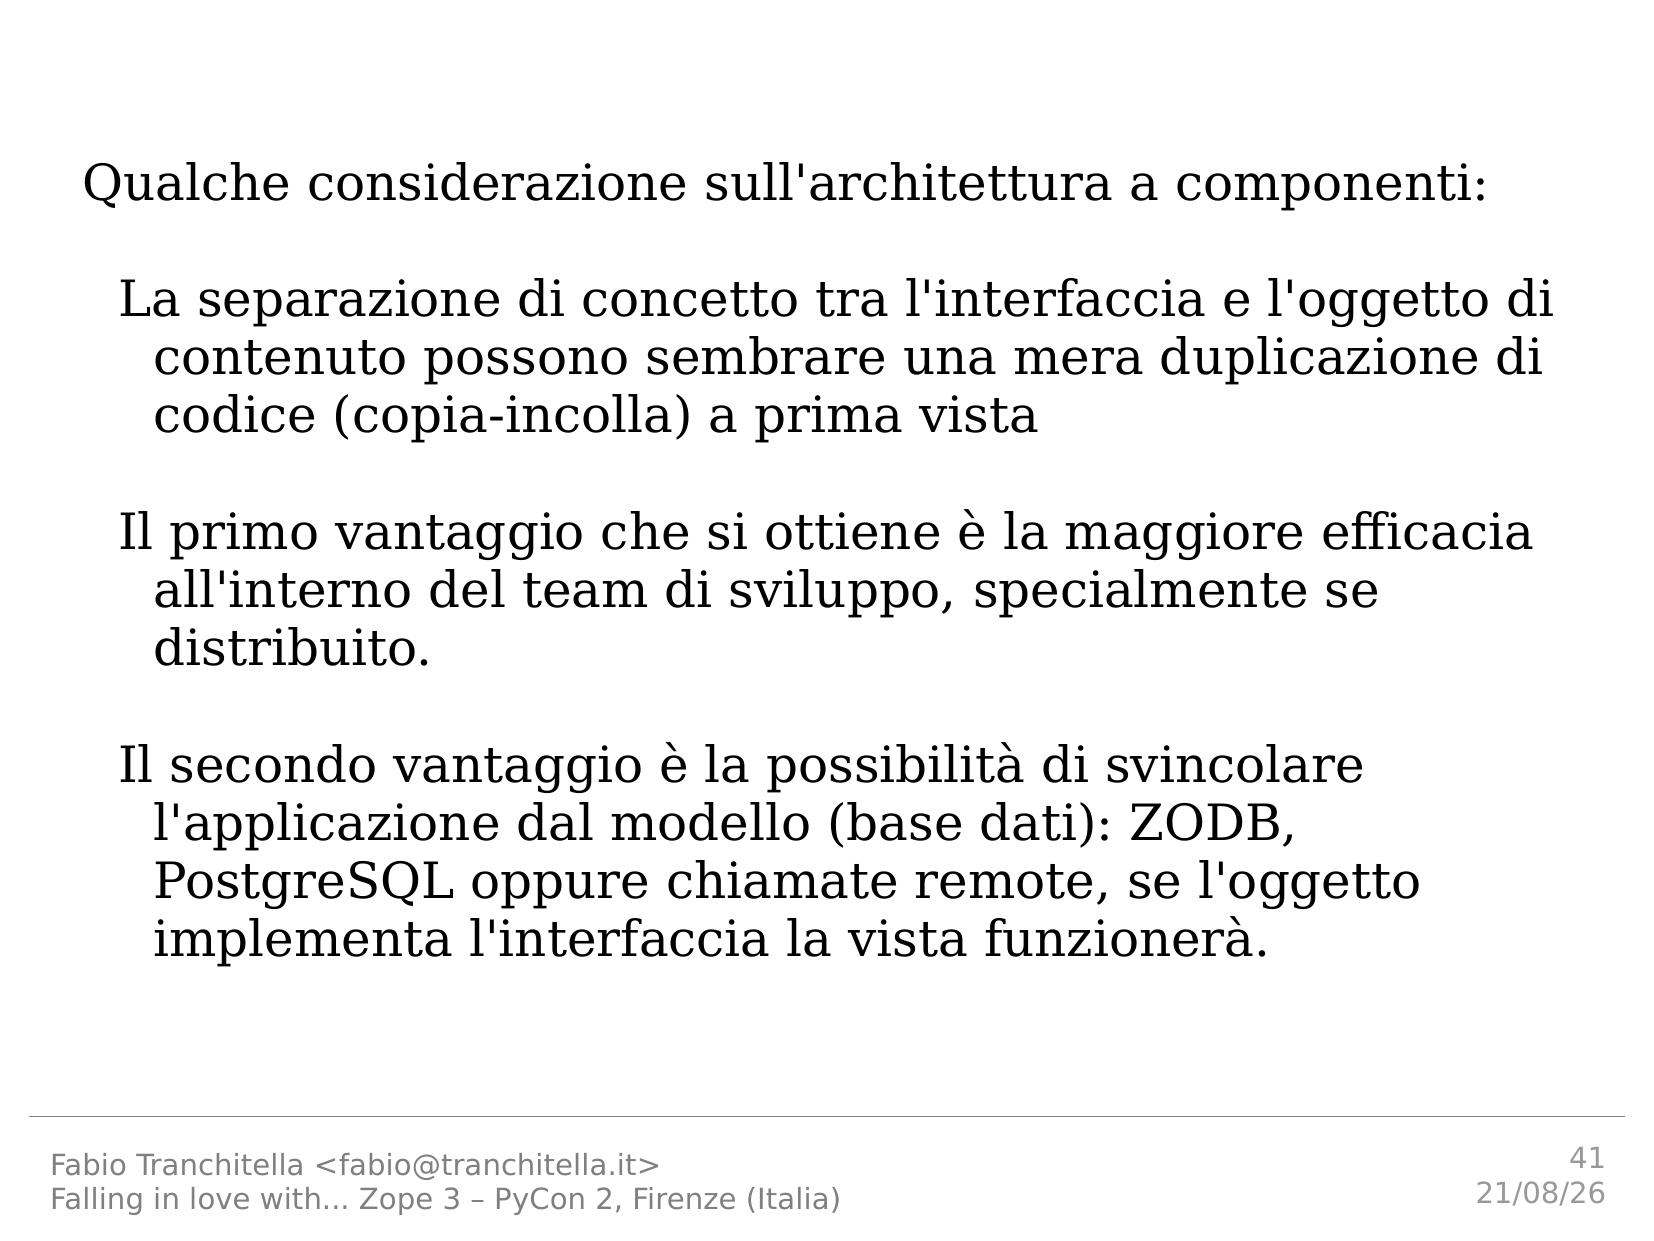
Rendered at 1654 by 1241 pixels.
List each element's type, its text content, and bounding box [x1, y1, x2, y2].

subtitle Qualche considerazione sull'architettura a componenti: La separazione di concetto tra l'interfaccia e l'oggetto di contenuto possono sembrare una mera duplicazione di codice (copia-incolla) a prima vista Il primo vantaggio che si ottiene è la maggiore efficacia all'interno del team di sviluppo, specialmente se distribuito. Il secondo vantaggio è la possibilità di svincolare l'applicazione dal modello (base dati): ZODB, PostgreSQL oppure chiamate remote, se l'oggetto implementa l'interfaccia la vista funzionerà. [82, 59, 1571, 1063]
